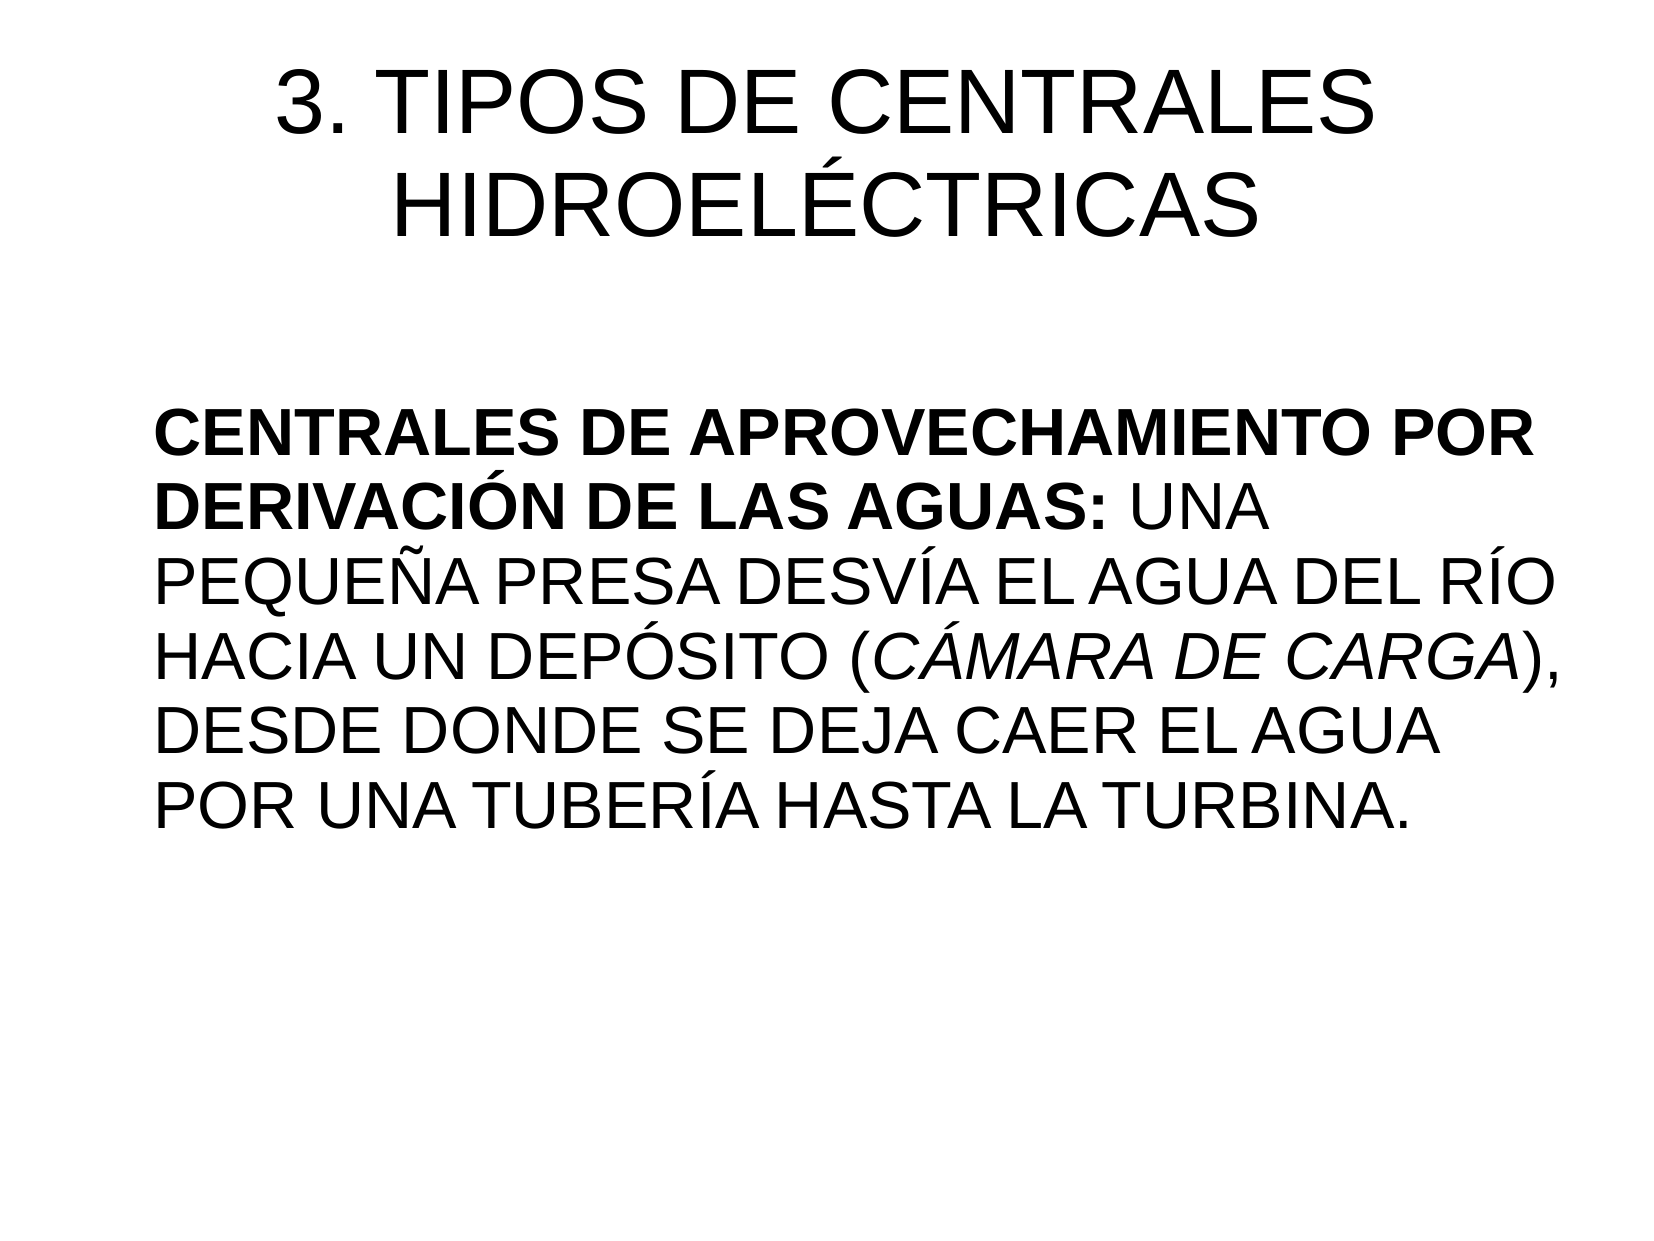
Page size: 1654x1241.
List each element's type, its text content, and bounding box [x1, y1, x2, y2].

list CENTRALES DE APROVECHAMIENTO POR DERIVACIÓN DE LAS AGUAS: UNA PEQUEÑA PRESA DESVÍA EL AGUA DEL RÍO HACIA UN DEPÓSITO (CÁMARA DE CARGA), DESDE DONDE SE DEJA CAER EL AGUA POR UNA TUBERÍA HASTA LA TURBINA. [82, 290, 1571, 1109]
title 3. TIPOS DE CENTRALES HIDROELÉCTRICAS [82, 50, 1571, 256]
